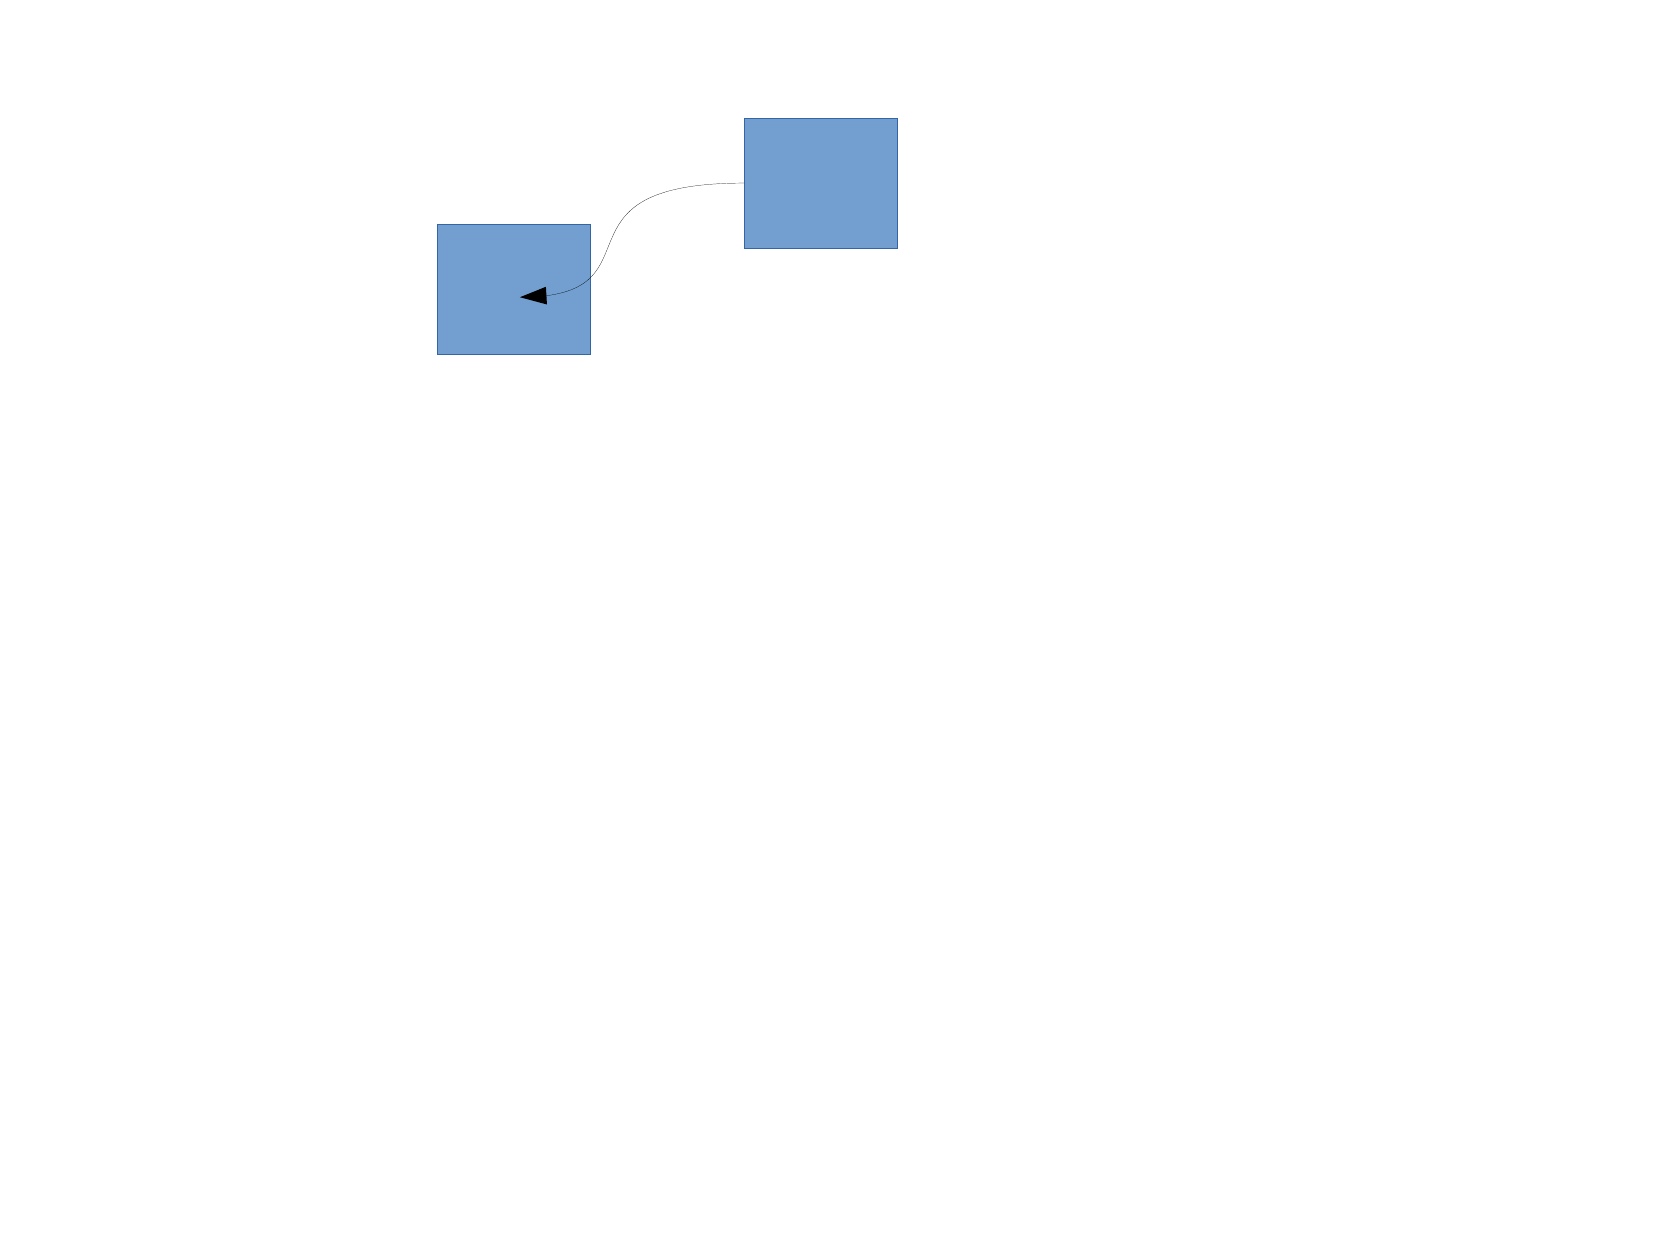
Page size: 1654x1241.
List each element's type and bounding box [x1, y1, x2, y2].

text_box [437, 224, 591, 355]
text_box [744, 118, 898, 249]
